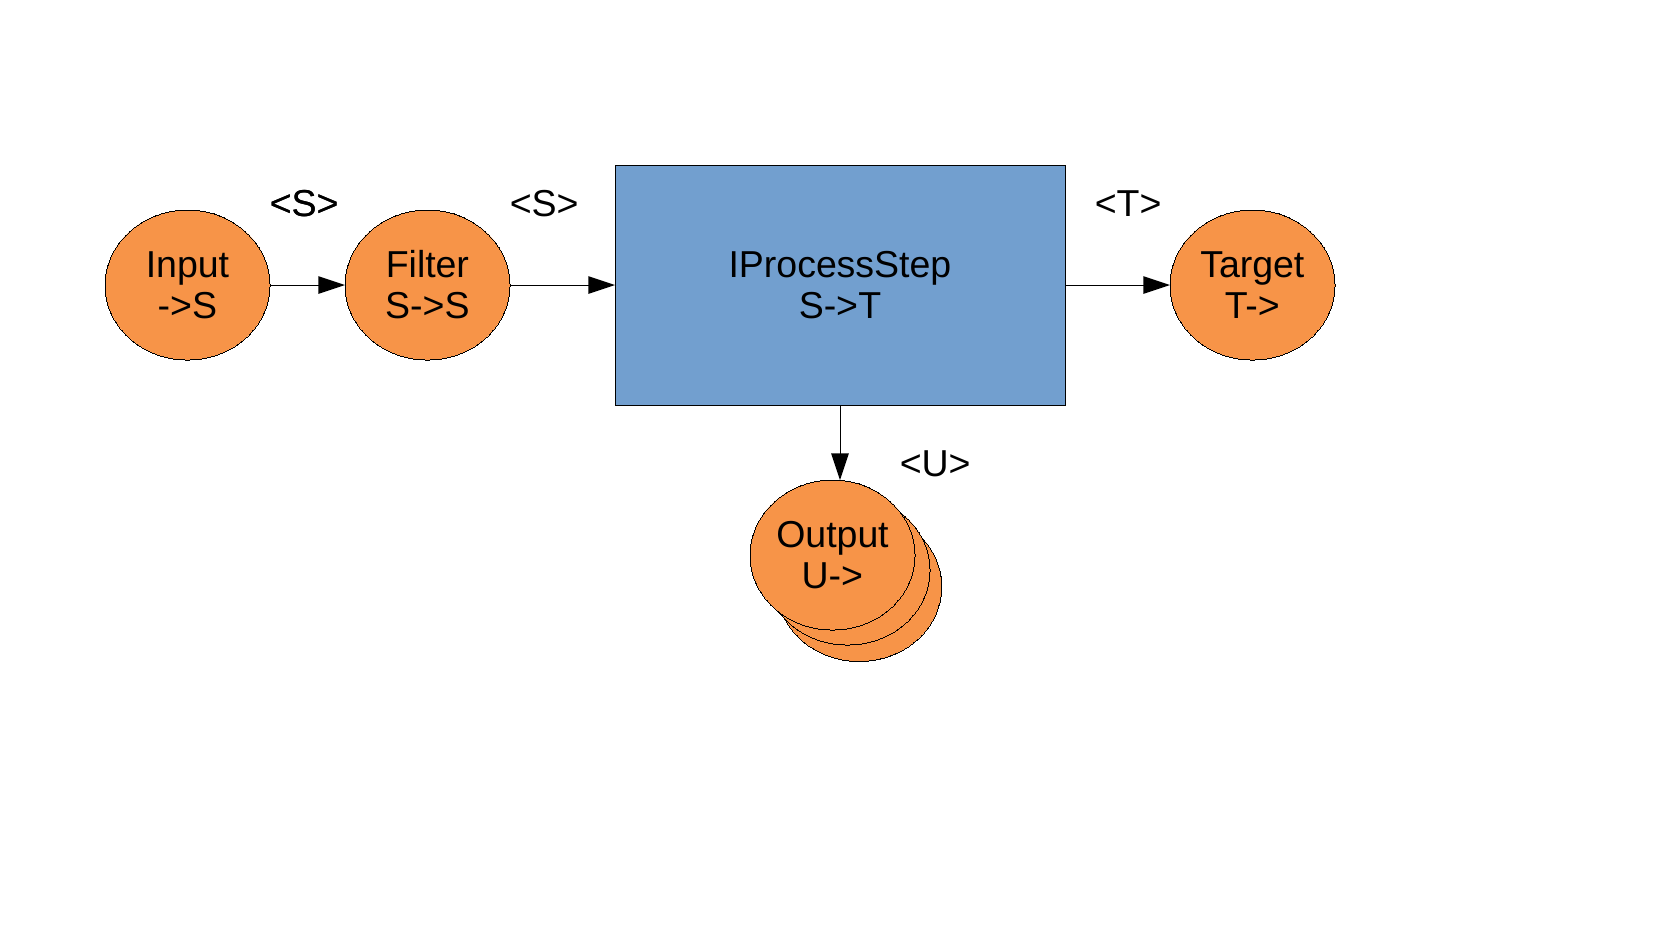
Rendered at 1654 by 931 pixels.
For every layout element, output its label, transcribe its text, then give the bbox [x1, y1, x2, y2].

text_box Target T-> [1170, 210, 1336, 361]
text_box Output U-> [750, 480, 916, 631]
text_box <S> [495, 174, 601, 226]
text_box Target [786, 538, 942, 662]
text_box Input ->S [105, 210, 271, 361]
text_box Target [779, 512, 931, 646]
text_box <U> [885, 435, 991, 486]
text_box IProcessStep S->T [615, 165, 1066, 406]
text_box Filter S->S [345, 210, 511, 361]
text_box <S> [255, 174, 361, 226]
text_box <T> [1080, 174, 1186, 226]
